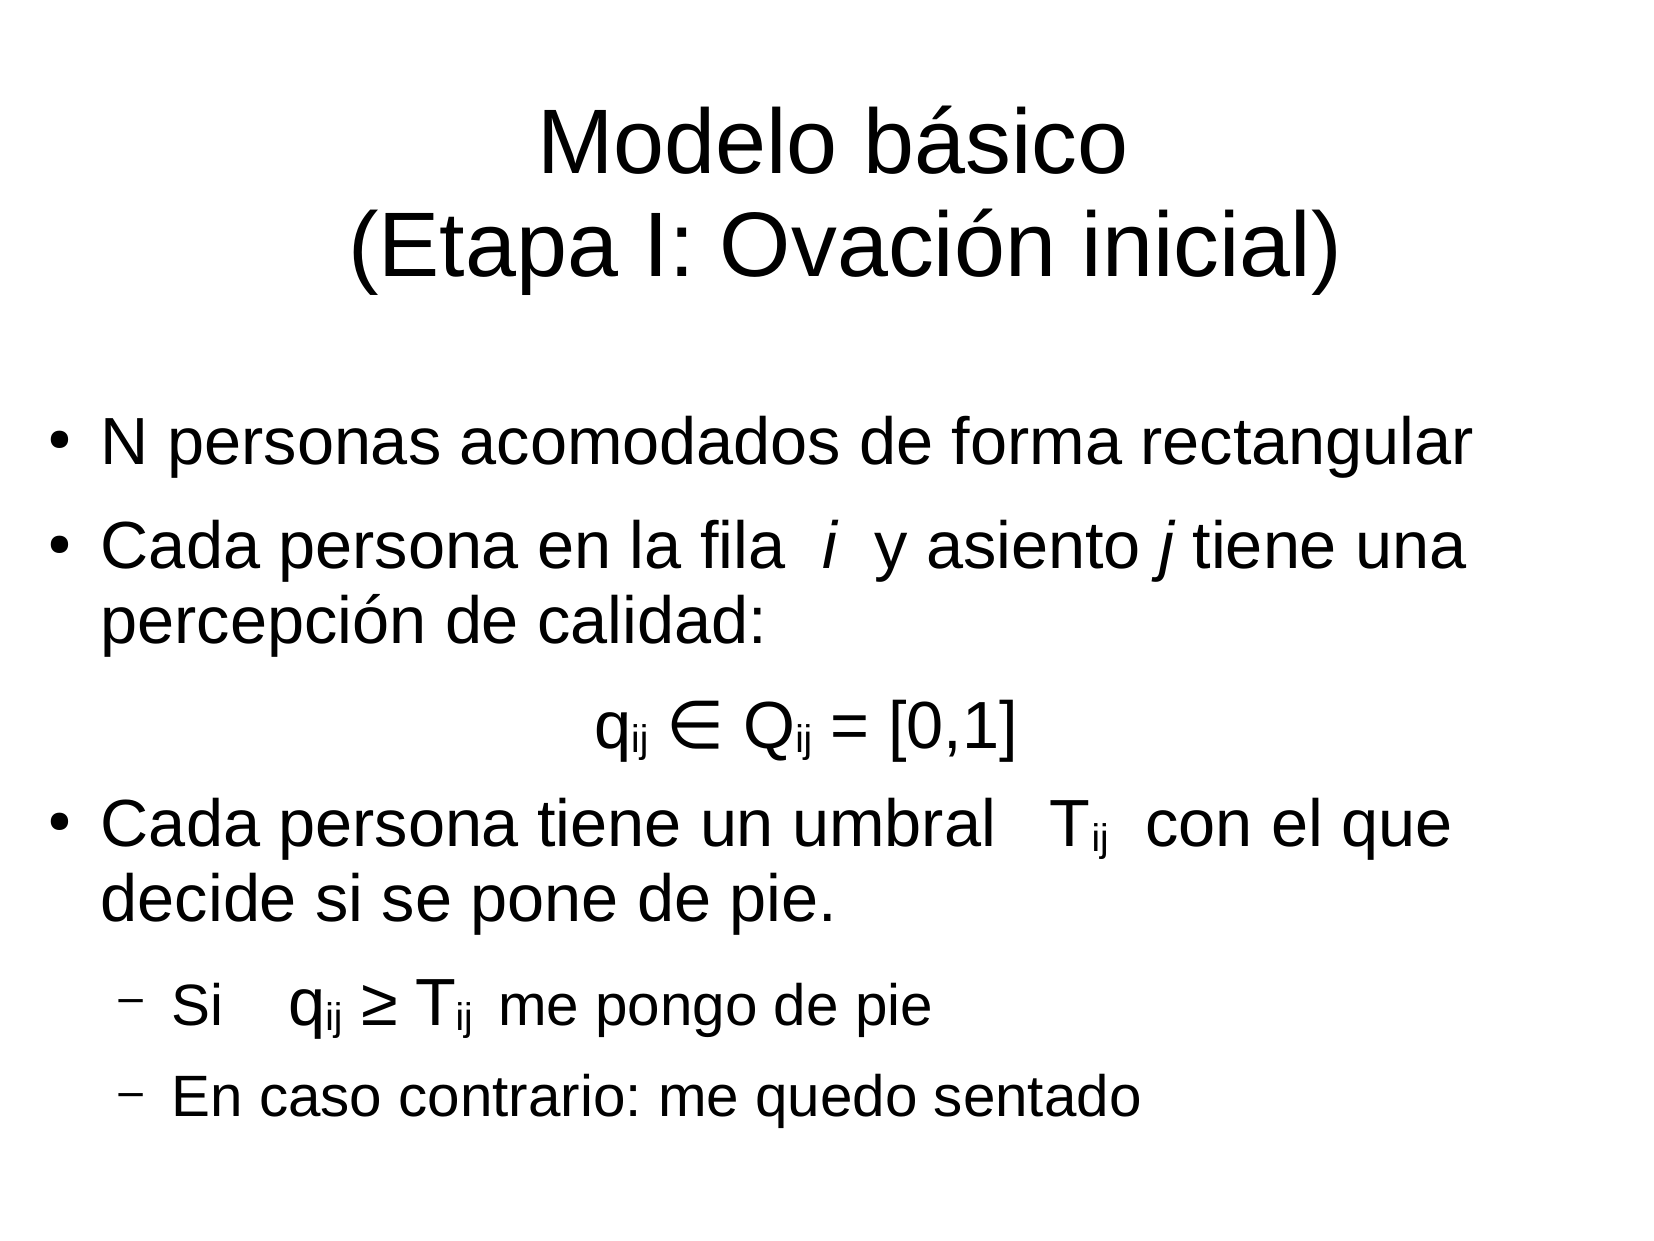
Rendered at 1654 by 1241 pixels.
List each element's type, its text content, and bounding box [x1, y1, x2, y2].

list N personas acomodados de forma rectangular Cada persona en la fila i y asiento j tiene una percepción de calidad: qij ∈ Qij = [0,1] Cada persona tiene un umbral Tij con el que decide si se pone de pie. Si qij ≥ Tij me pongo de pie En caso contrario: me quedo sentado [30, 300, 1591, 1186]
title Modelo básico (Etapa I: Ovación inicial) [101, 90, 1591, 298]
